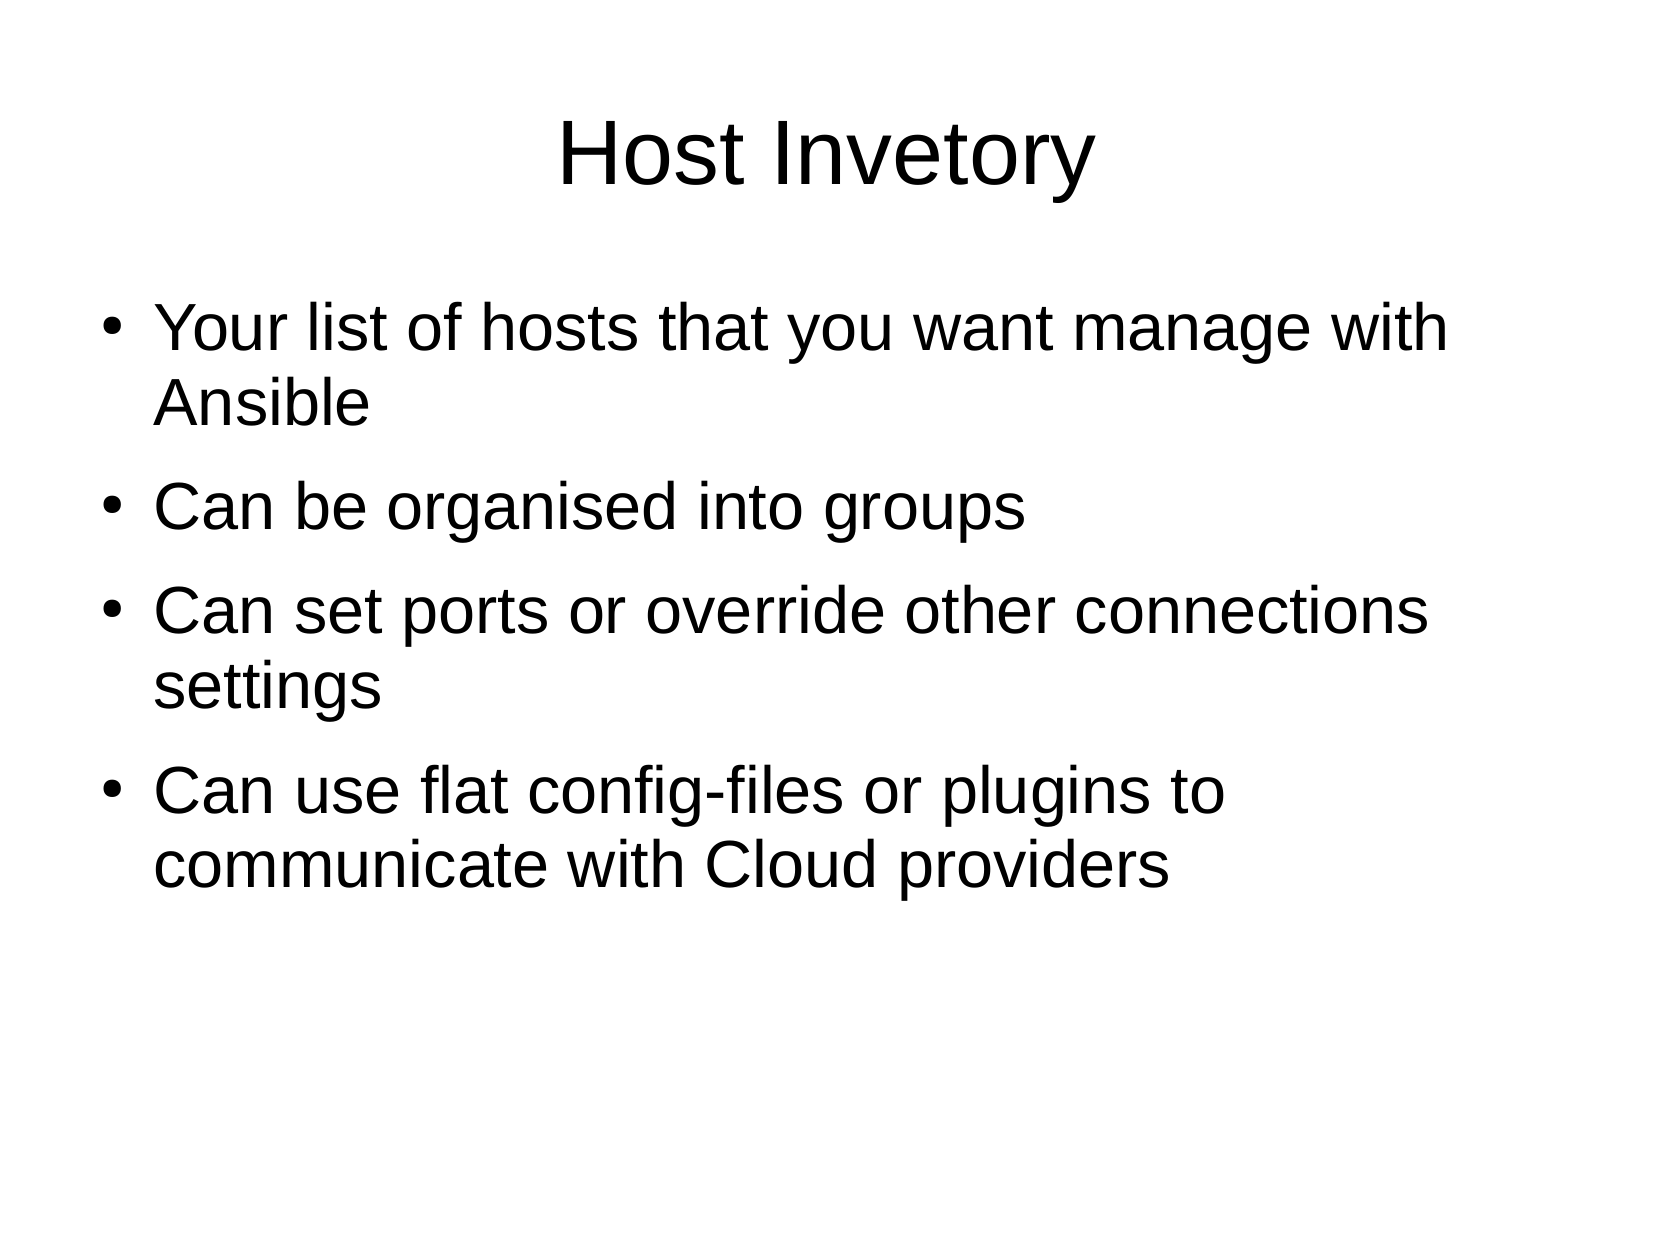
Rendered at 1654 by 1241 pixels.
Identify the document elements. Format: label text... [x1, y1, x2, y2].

title Host Invetory [82, 49, 1571, 257]
list Your list of hosts that you want manage with Ansible Can be organised into groups Can set ports or override other connections settings Can use flat config-files or plugins to communicate with Cloud providers [82, 290, 1571, 1010]
